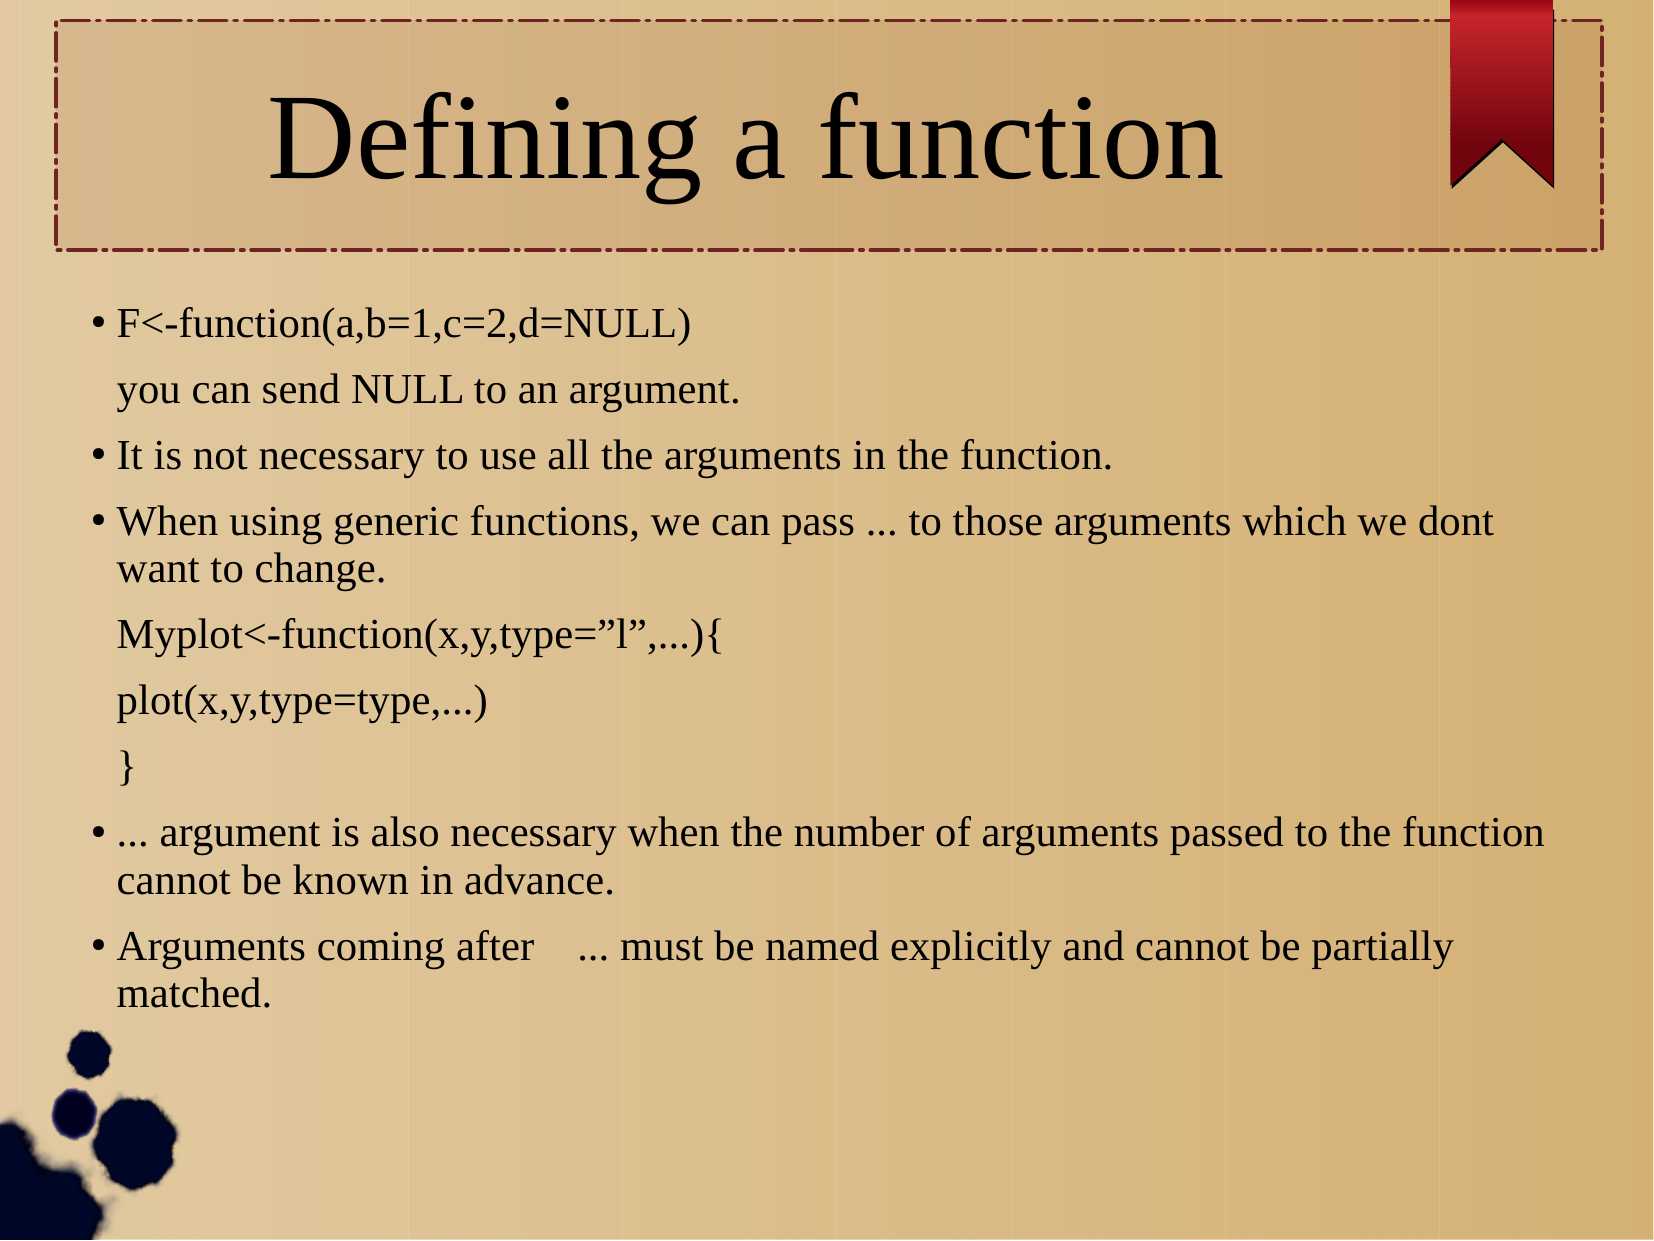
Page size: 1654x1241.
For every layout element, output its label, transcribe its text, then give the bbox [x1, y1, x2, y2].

title Defining a function [82, 47, 1412, 229]
list F<-function(a,b=1,c=2,d=NULL) you can send NULL to an argument. It is not necessary to use all the arguments in the function. When using generic functions, we can pass ... to those arguments which we dont want to change. Myplot<-function(x,y,type=”l”,...){ plot(x,y,type=type,...) } ... argument is also necessary when the number of arguments passed to the function cannot be known in advance. Arguments coming after ... must be named explicitly and cannot be partially matched. [82, 299, 1571, 1019]
